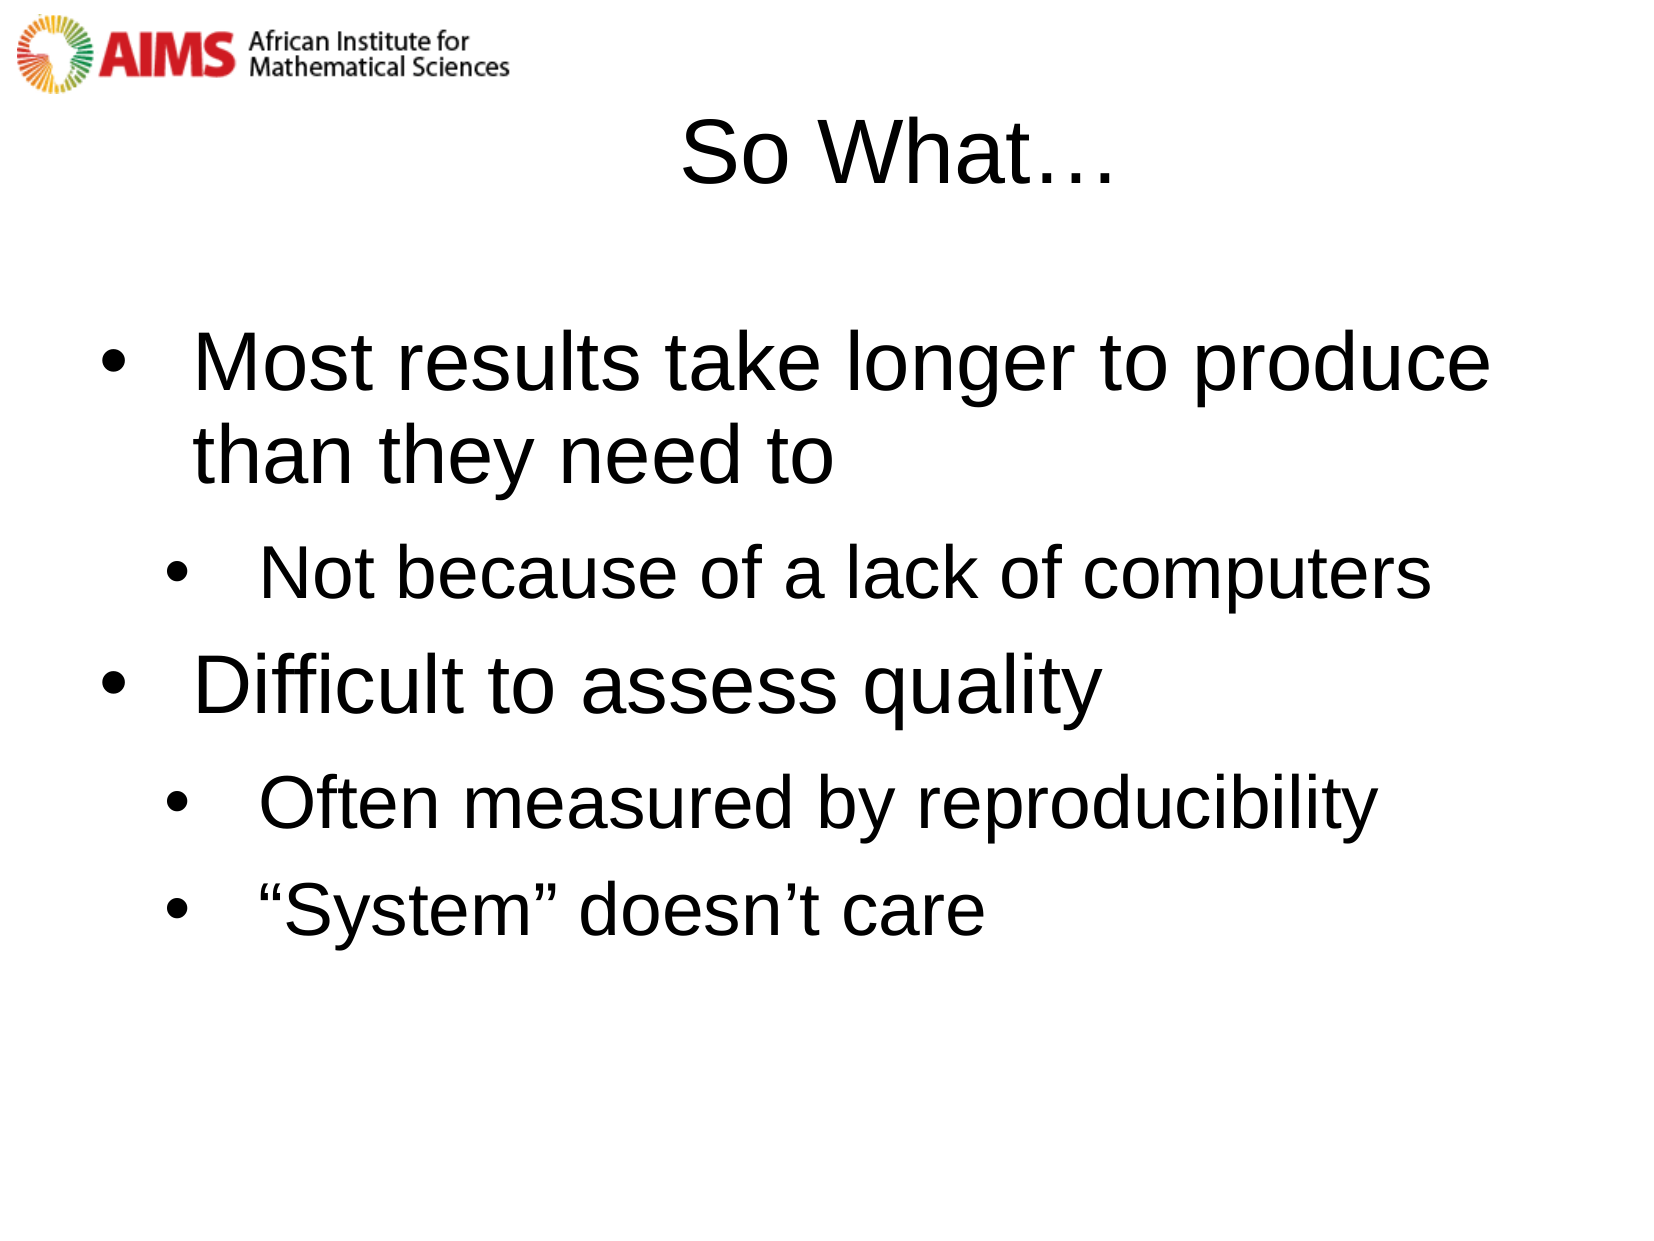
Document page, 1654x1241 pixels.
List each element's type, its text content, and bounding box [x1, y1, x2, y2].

picture [17, 14, 511, 94]
list Most results take longer to produce than they need to Not because of a lack of computers Difficult to assess quality Often measured by reproducibility “System” doesn’t care [82, 308, 1572, 1080]
title So What… [231, 49, 1572, 257]
